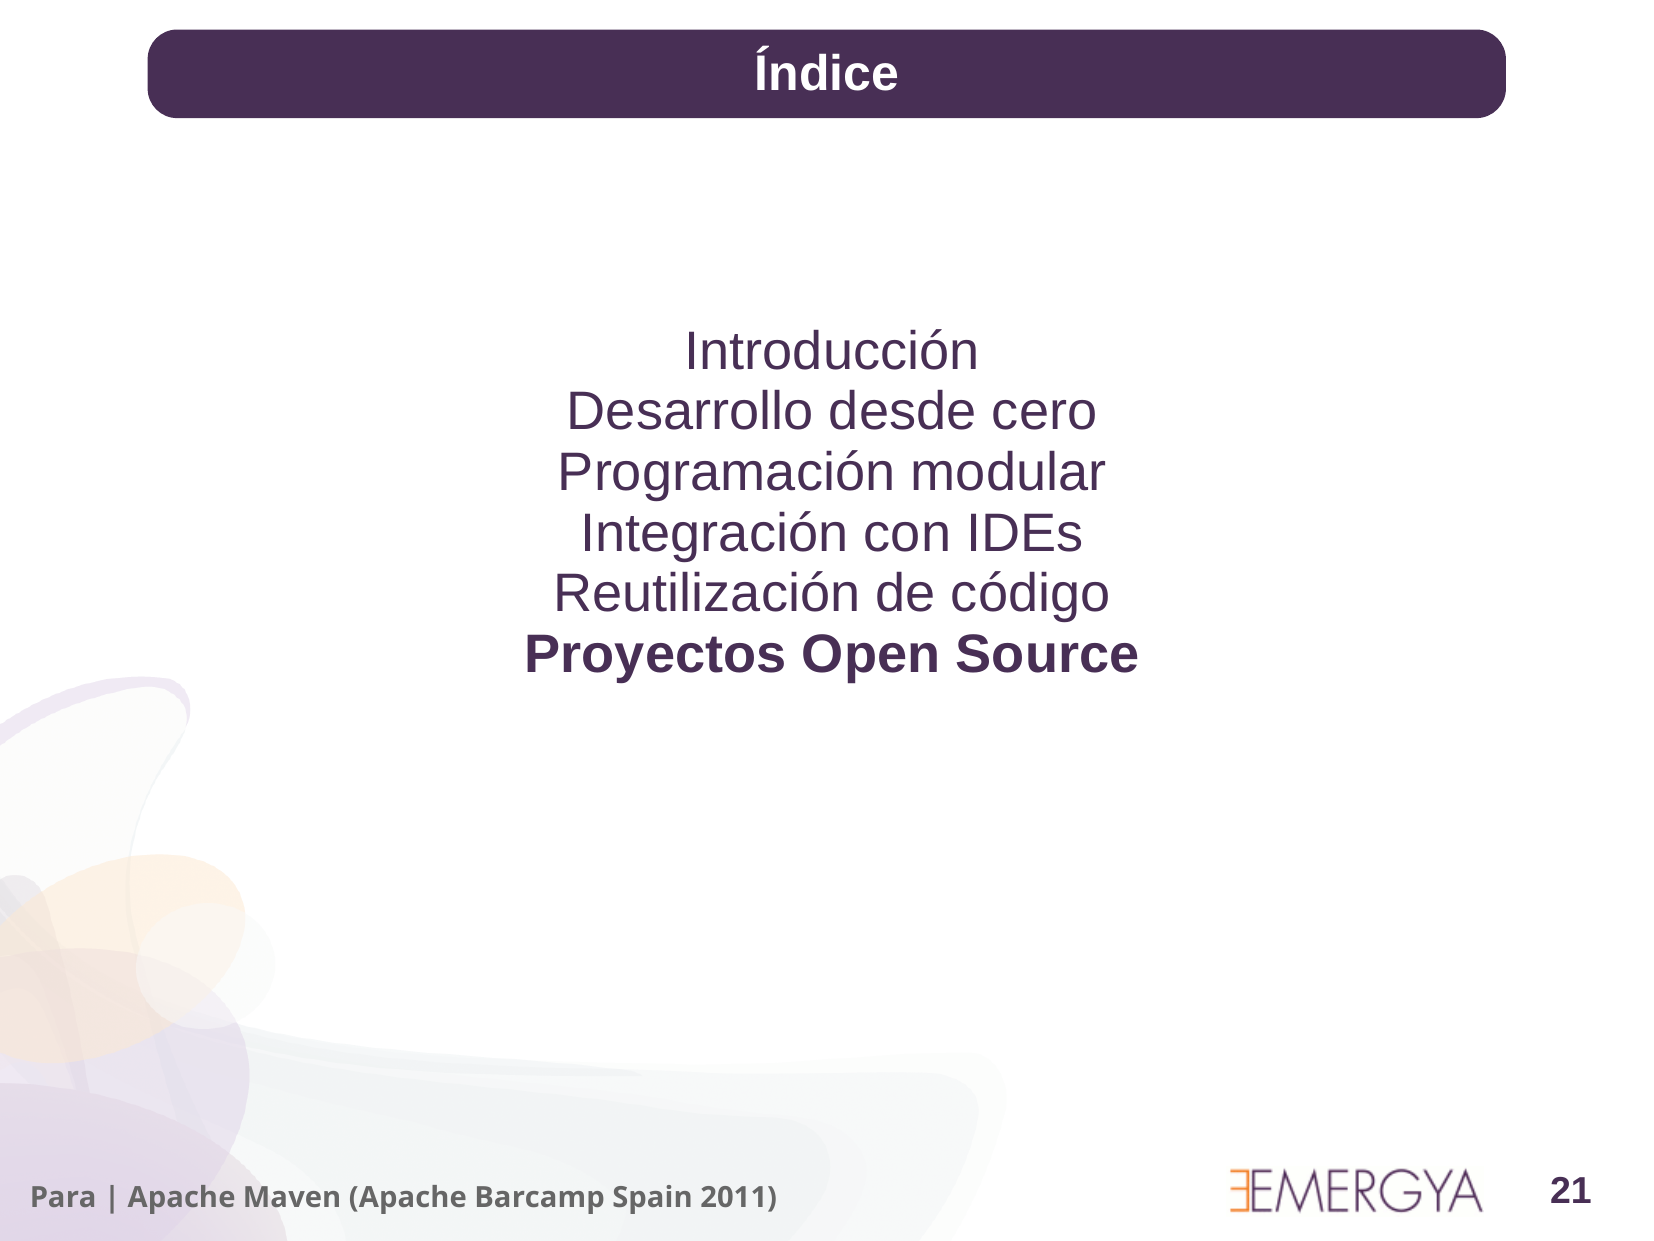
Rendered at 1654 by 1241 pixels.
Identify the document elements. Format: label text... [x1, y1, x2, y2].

picture [0, 673, 1017, 1241]
picture [1226, 1166, 1484, 1217]
text_box Índice [147, 29, 1506, 119]
text_box Introducción Desarrollo desde cero Programación modular Integración con IDEs Reutilización de código Proyectos Open Source [88, 147, 1577, 857]
